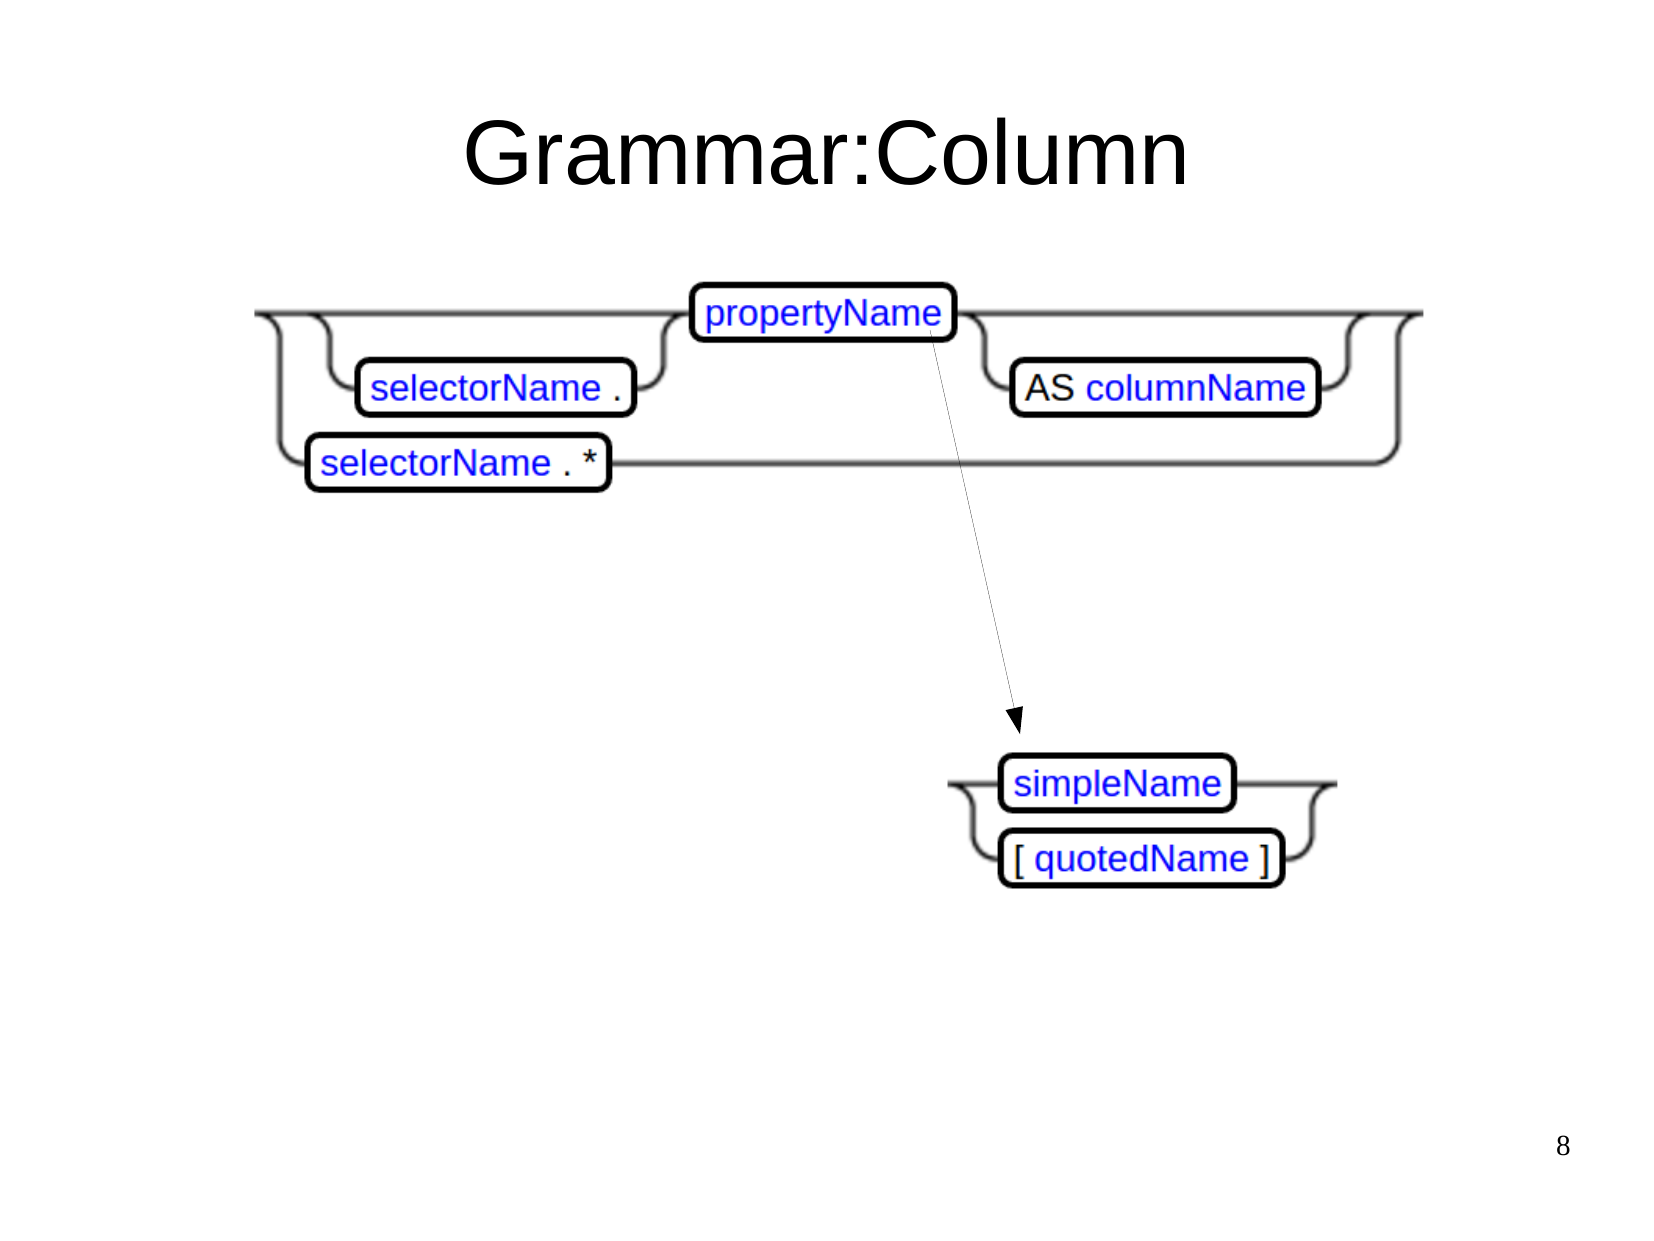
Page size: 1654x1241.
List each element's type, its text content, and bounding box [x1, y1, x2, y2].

picture [225, 257, 1458, 541]
picture [915, 734, 1383, 946]
title Grammar:Column [82, 49, 1571, 257]
